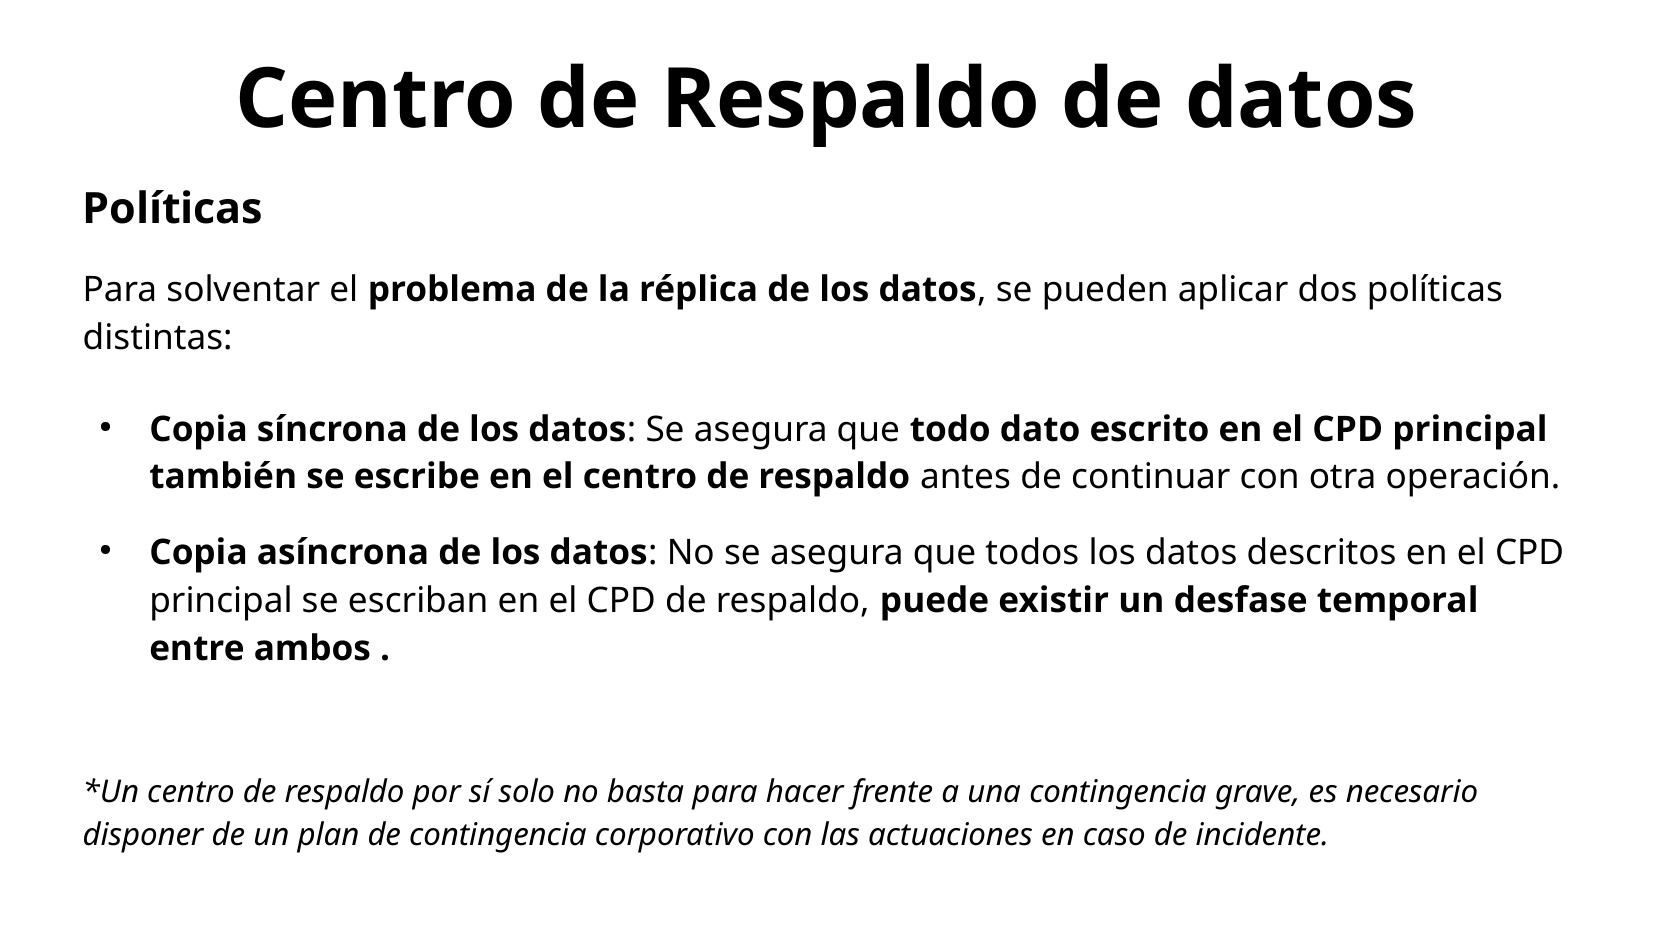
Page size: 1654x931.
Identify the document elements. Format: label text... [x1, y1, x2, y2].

title Centro de Respaldo de datos [82, 37, 1571, 154]
list Políticas Para solventar el problema de la réplica de los datos, se pueden aplicar dos políticas distintas: Copia síncrona de los datos: Se asegura que todo dato escrito en el CPD principal también se escribe en el centro de respaldo antes de continuar con otra operación. Copia asíncrona de los datos: No se asegura que todos los datos descritos en el CPD principal se escriban en el CPD de respaldo, puede existir un desfase temporal entre ambos . *Un centro de respaldo por sí solo no basta para hacer frente a una contingencia grave, es necesario disponer de un plan de contingencia corporativo con las actuaciones en caso de incidente. [82, 177, 1571, 875]
